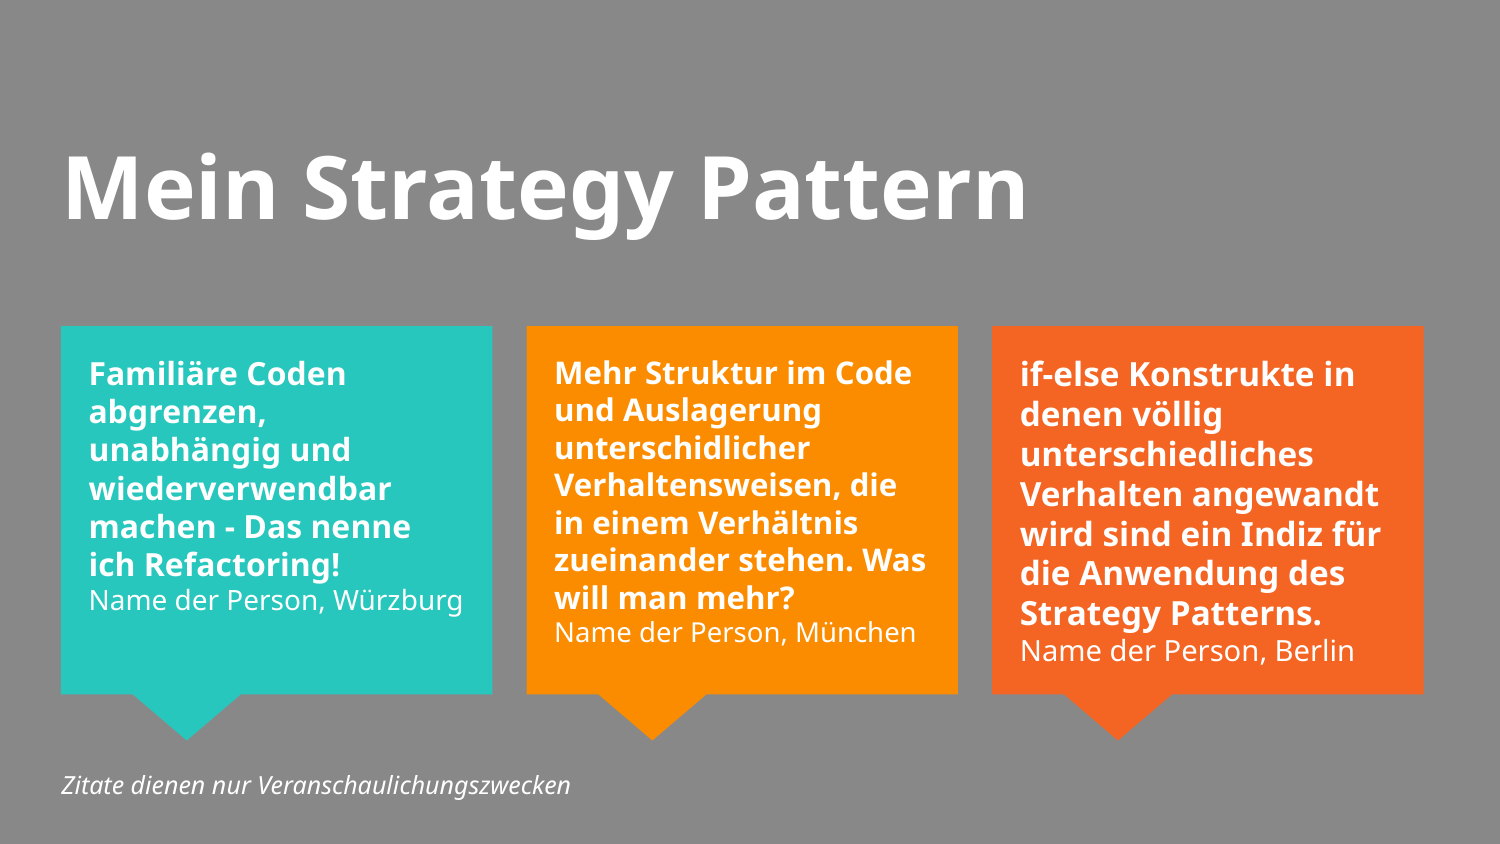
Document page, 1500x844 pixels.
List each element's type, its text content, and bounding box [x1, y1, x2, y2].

title Mein Strategy Pattern [46, 116, 1461, 285]
title Familiäre Coden abgrenzen, unabhängig und wiederverwendbar machen - Das nenne ich Refactoring! Name der Person, Würzburg [73, 338, 481, 668]
text_box [992, 326, 1424, 695]
title Mehr Struktur im Code und Auslagerung unterschidlicher Verhaltensweisen, die in einem Verhältnis zueinander stehen. Was will man mehr? Name der Person, München [539, 338, 947, 668]
text_box [526, 326, 958, 741]
text_box [60, 326, 493, 741]
text_box [1113, 737, 1123, 741]
text_box Zitate dienen nur Veranschaulichungszwecken [46, 763, 1071, 806]
title if-else Konstrukte in denen völlig unterschiedliches Verhalten angewandt wird sind ein Indiz für die Anwendung des Strategy Patterns. Name der Person, Berlin [1004, 338, 1412, 737]
